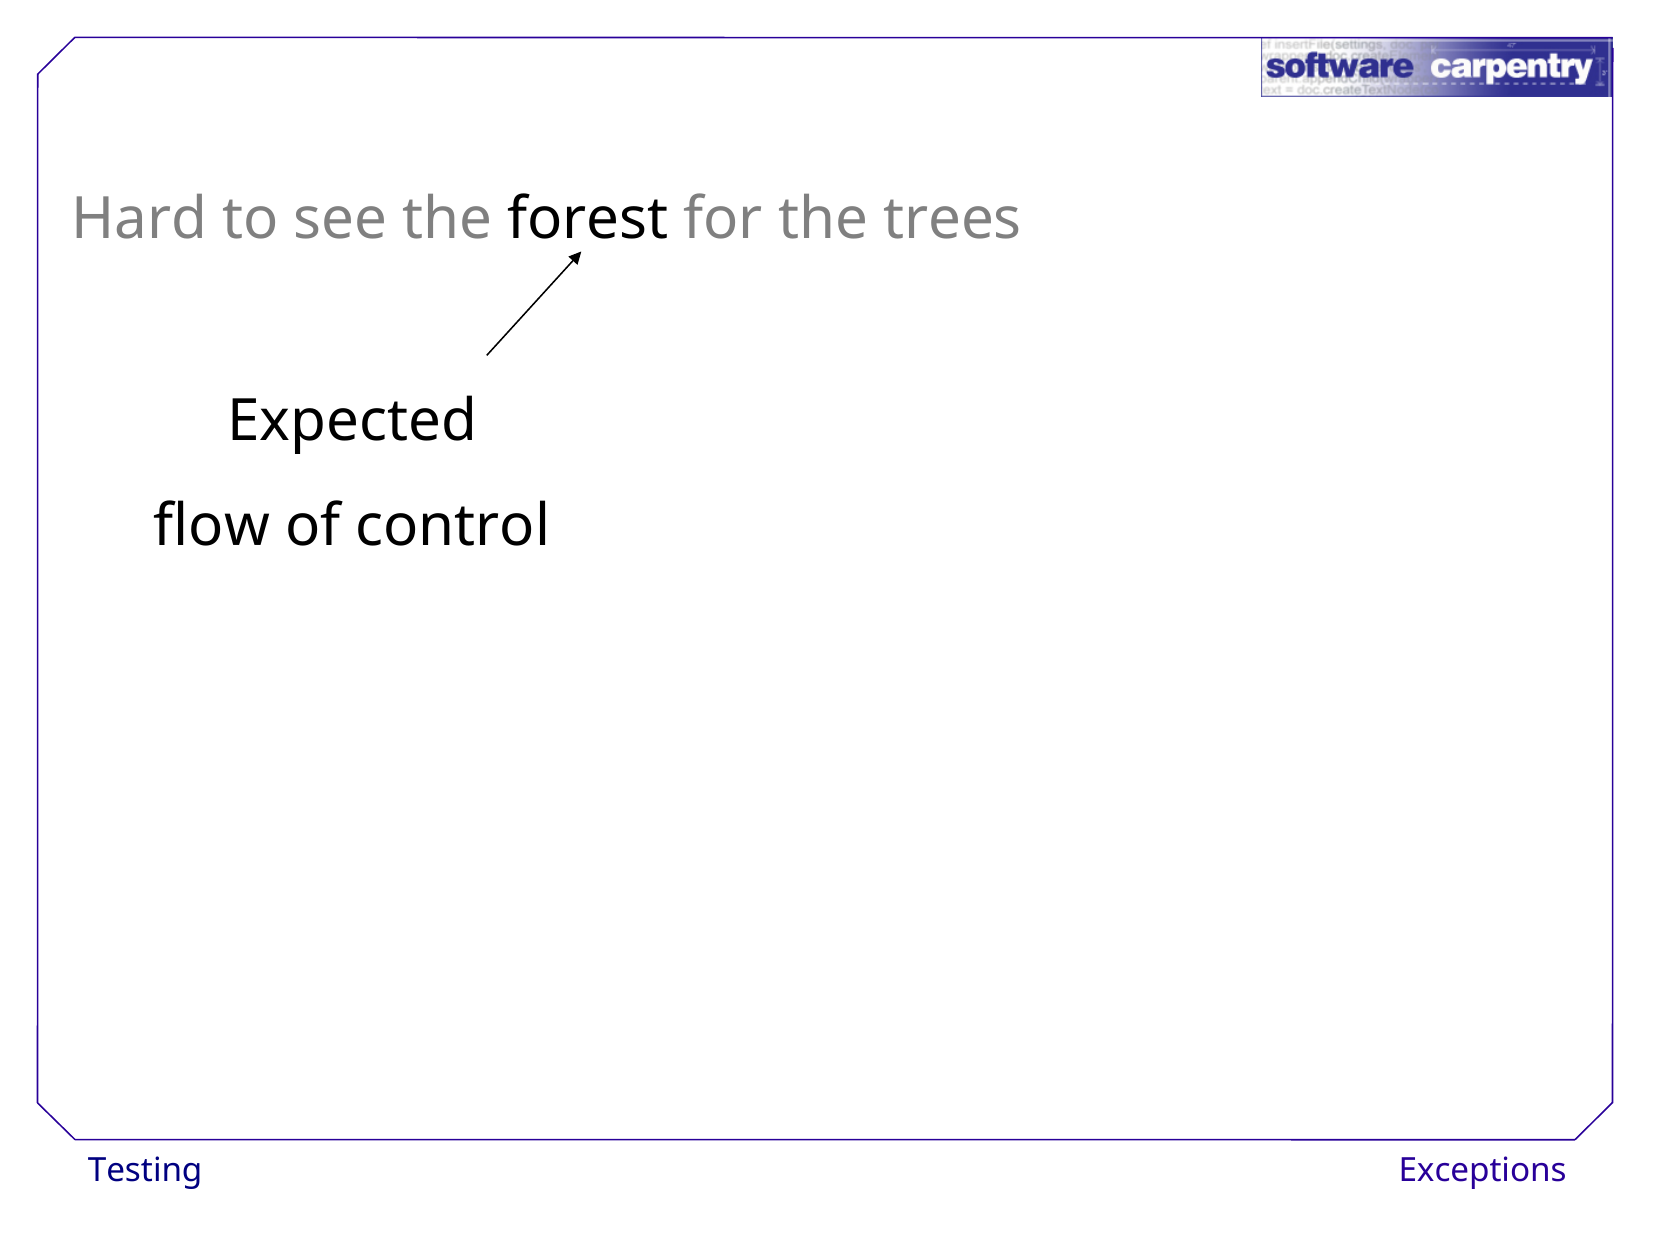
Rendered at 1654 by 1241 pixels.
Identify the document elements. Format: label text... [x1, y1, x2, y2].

text_box Hard to see the forest for the trees [56, 138, 1187, 259]
text_box Expected flow of control [64, 338, 641, 565]
picture [1261, 39, 1613, 97]
